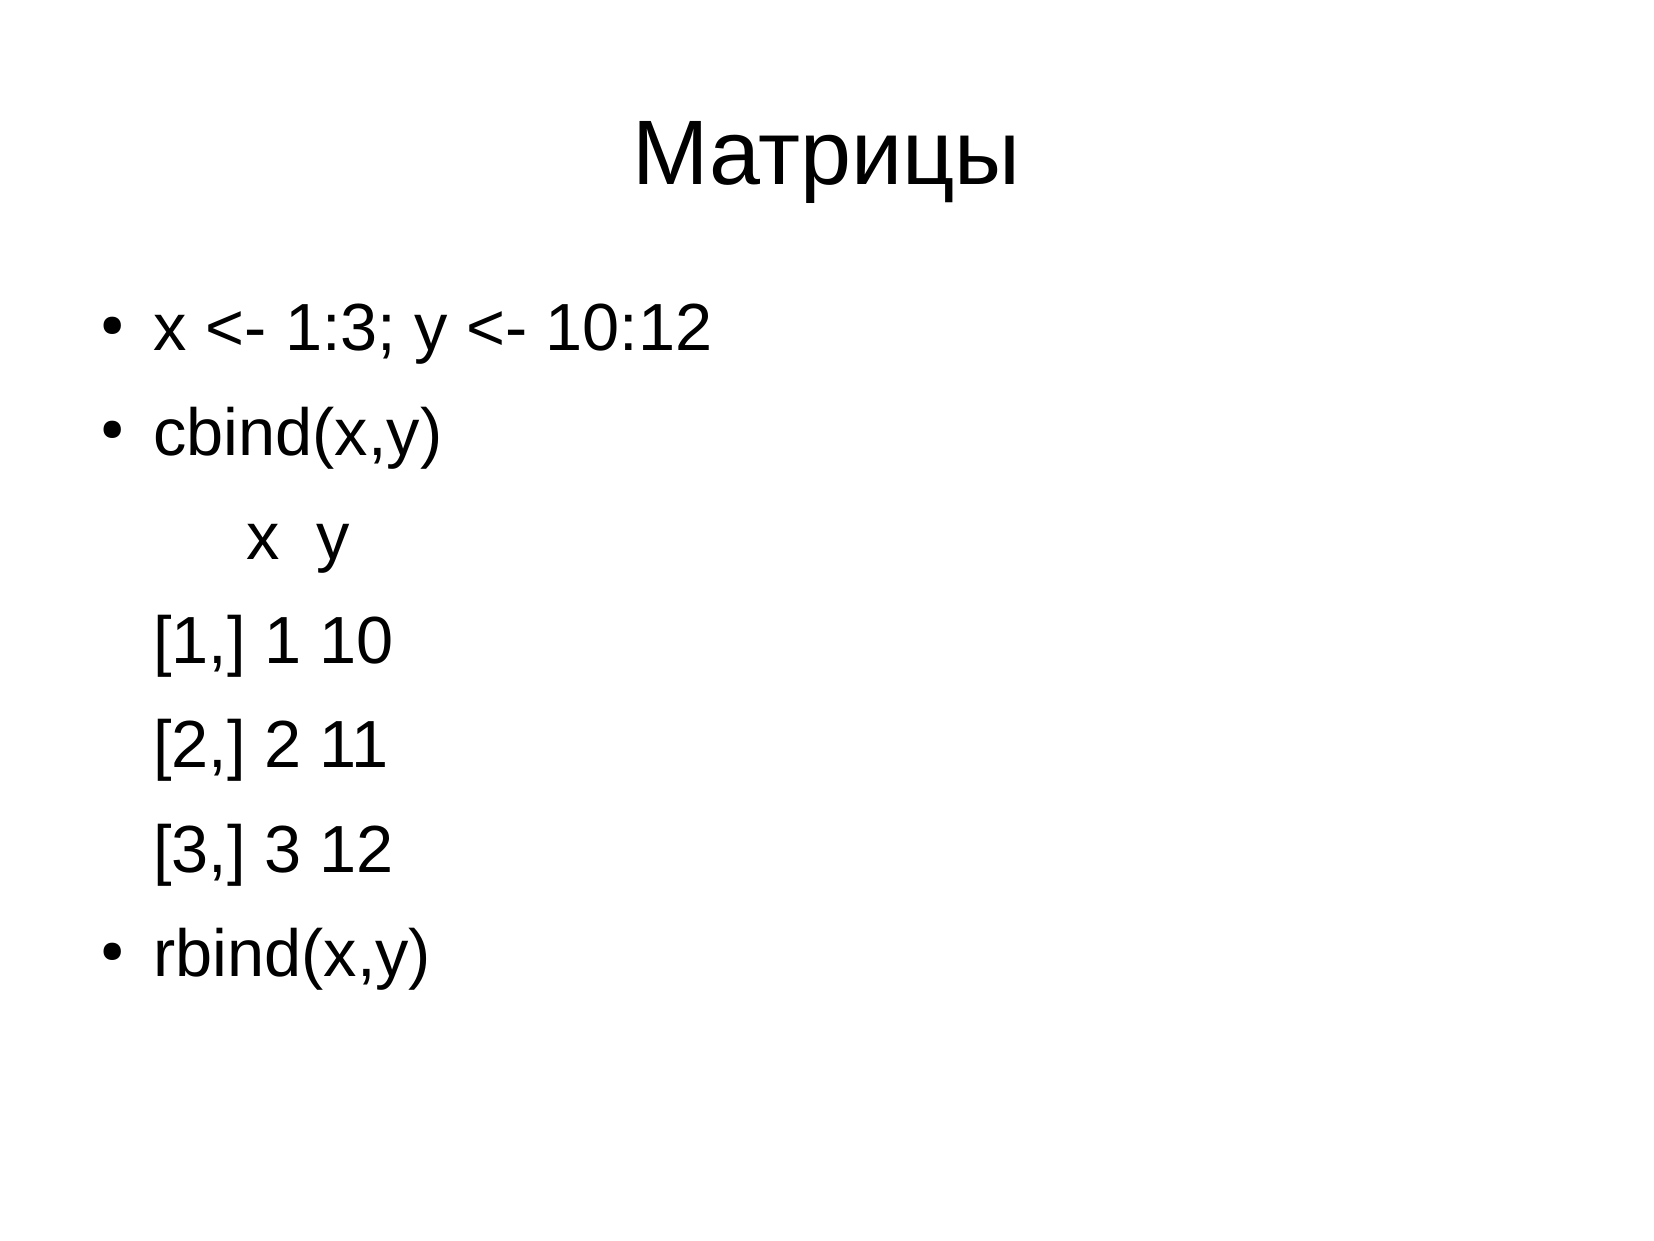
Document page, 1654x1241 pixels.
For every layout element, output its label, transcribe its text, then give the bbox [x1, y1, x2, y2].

title Матрицы [82, 49, 1571, 257]
list x <- 1:3; y <- 10:12 cbind(x,y) x y [1,] 1 10 [2,] 2 11 [3,] 3 12 rbind(x,y) [82, 290, 1538, 1010]
